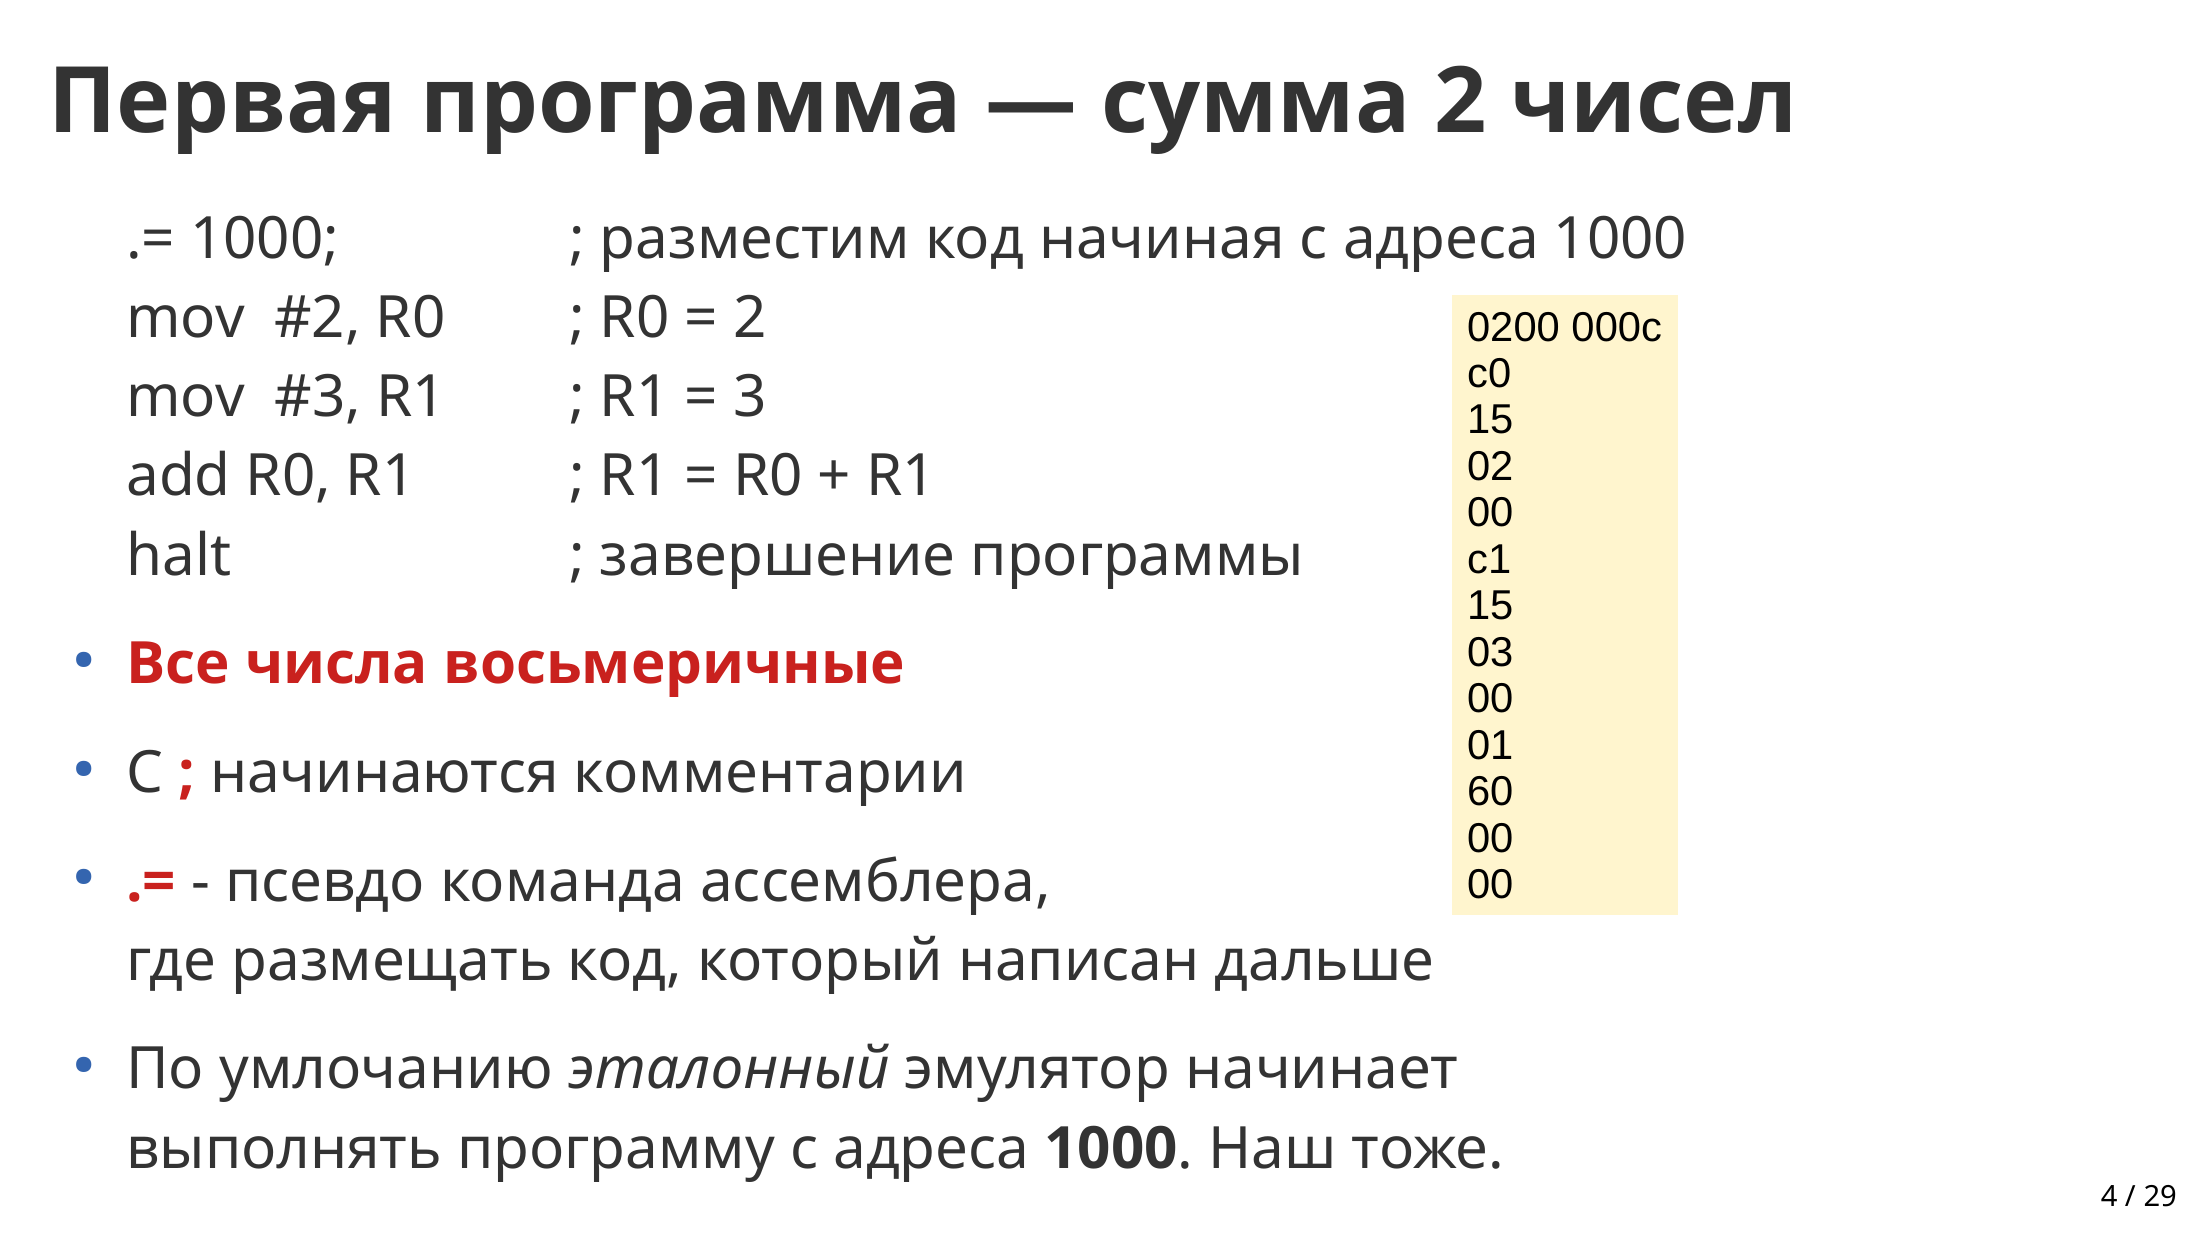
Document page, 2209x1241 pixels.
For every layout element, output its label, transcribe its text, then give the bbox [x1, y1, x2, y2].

title Первая программа — сумма 2 чисел [48, 34, 2174, 160]
list .= 1000; ; разместим код начиная с адреса 1000 mov #2, R0 ; R0 = 2 mov #3, R1 ; R1 = 3 add R0, R1 ; R1 = R0 + R1 halt ; завершение программы Все числа восьмеричные C ; начинаются комментарии .= - псевдо команда ассемблера, где размещать код, который написан дальше По умлочанию эталонный эмулятор начинает выполнять программу с адреса 1000. Наш тоже. [55, 195, 1975, 1177]
text_box 0200 000c c0 15 02 00 c1 15 03 00 01 60 00 00 [1452, 295, 1678, 915]
